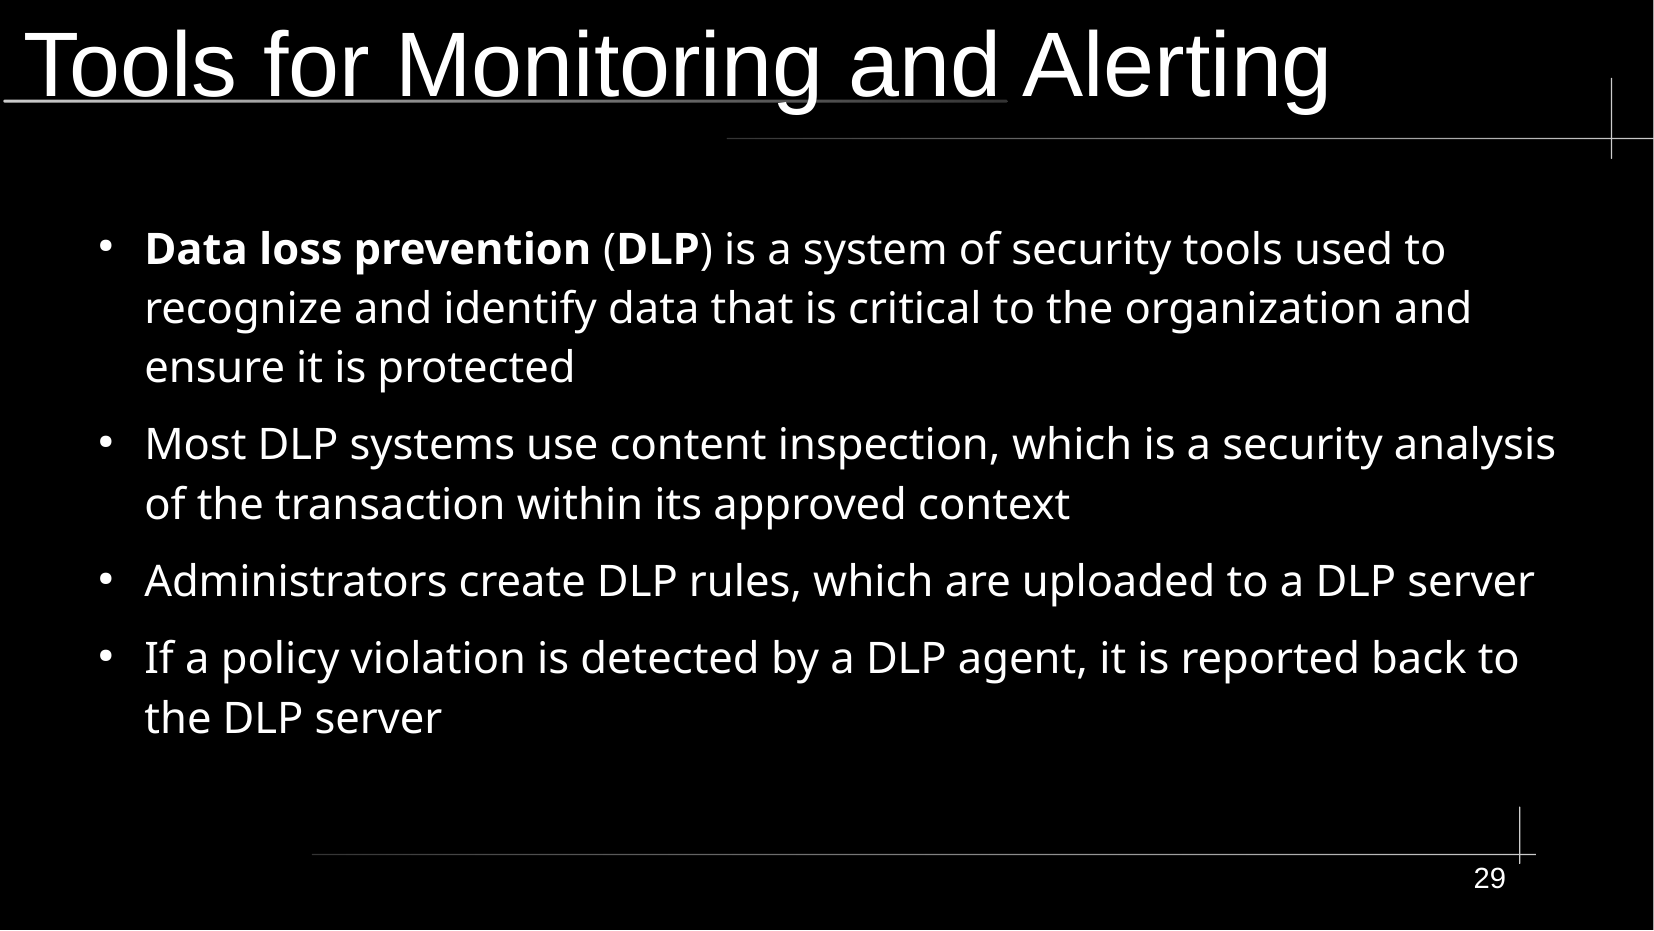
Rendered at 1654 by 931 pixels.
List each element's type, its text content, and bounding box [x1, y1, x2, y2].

list Data loss prevention (DLP) is a system of security tools used to recognize and identify data that is critical to the organization and ensure it is protected Most DLP systems use content inspection, which is a security analysis of the transaction within its approved context Administrators create DLP rules, which are uploaded to a DLP server If a policy violation is detected by a DLP agent, it is reported back to the DLP server [82, 217, 1571, 758]
title Tools for Monitoring and Alerting [23, 11, 1589, 119]
